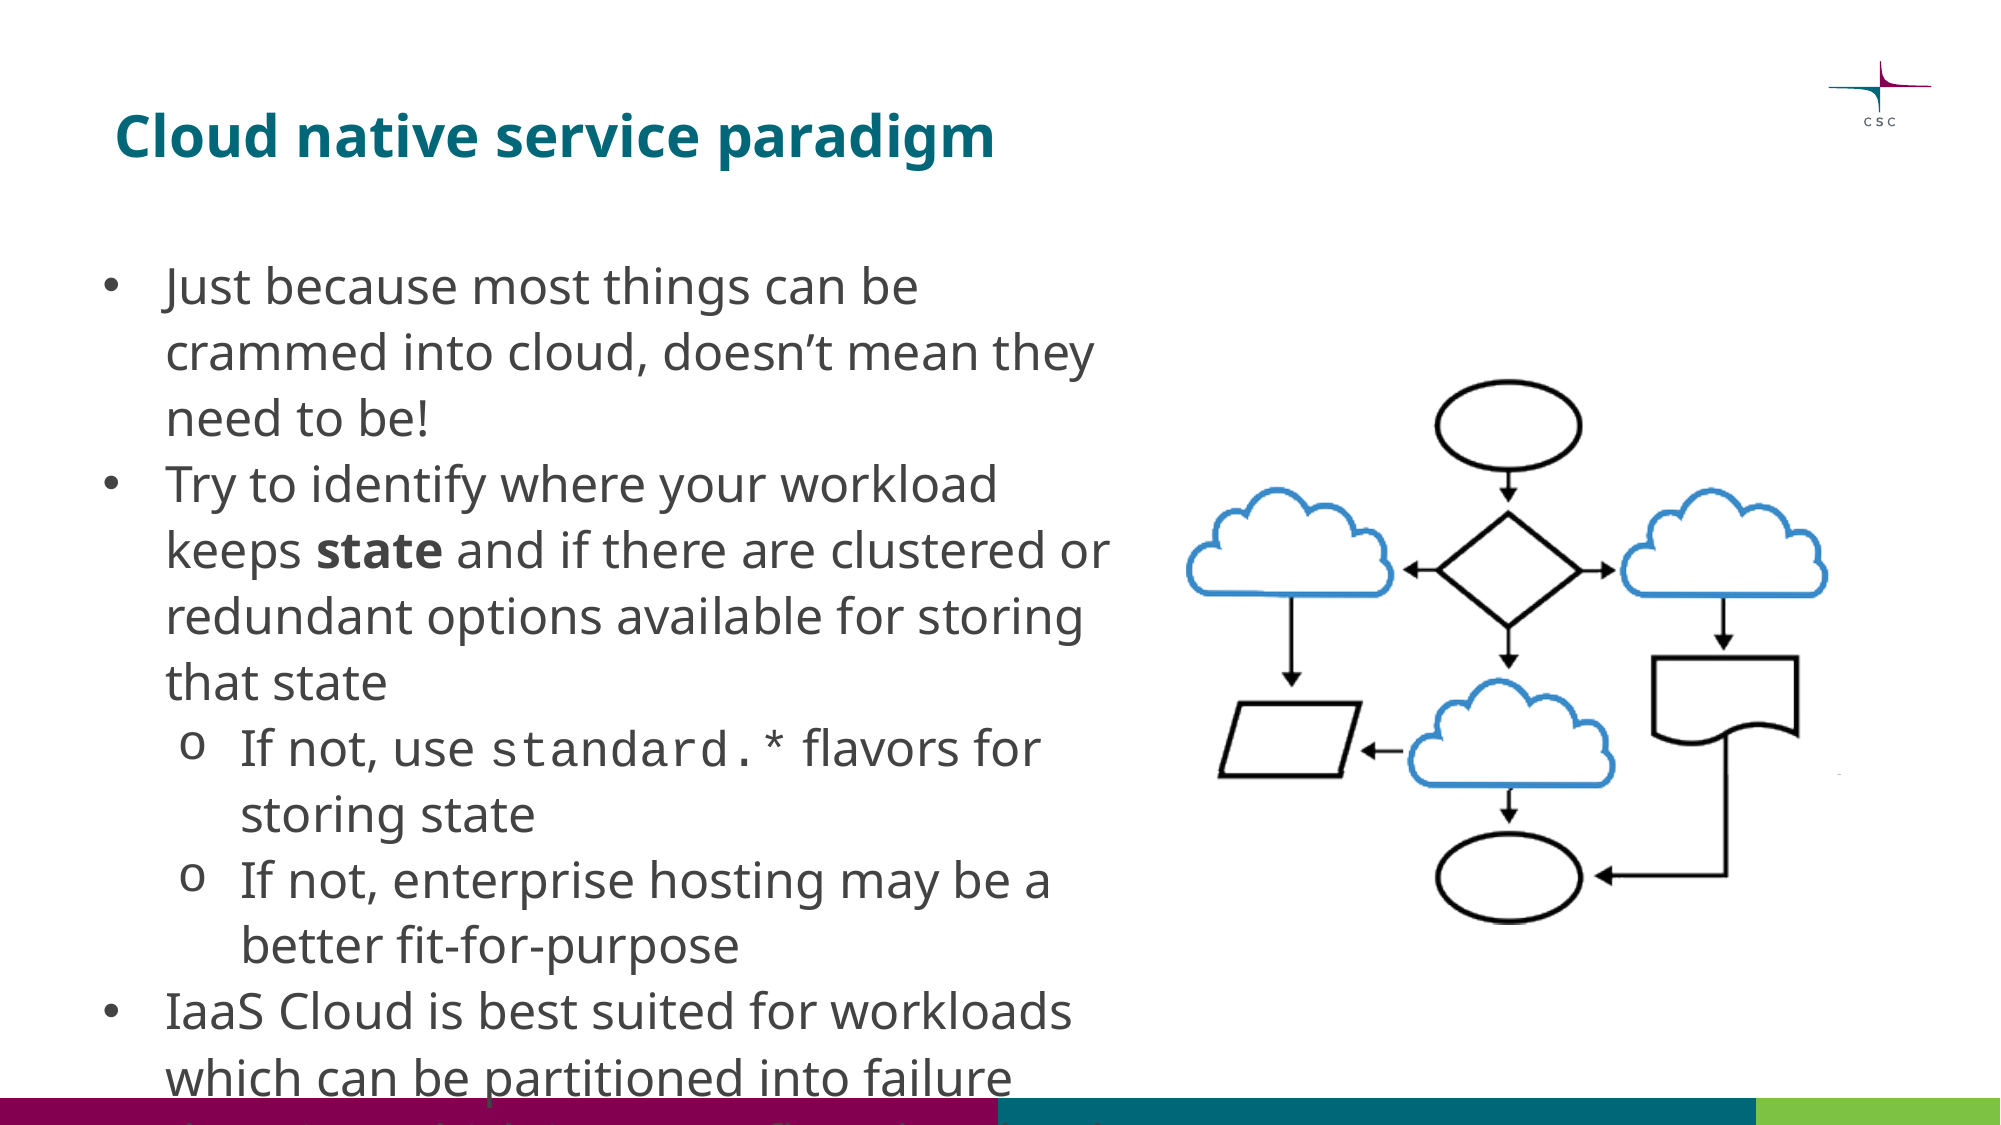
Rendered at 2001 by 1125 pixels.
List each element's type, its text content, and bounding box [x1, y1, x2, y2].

picture [1186, 372, 1841, 925]
title Cloud native service paradigm [99, 40, 1794, 229]
list Just because most things can be crammed into cloud, doesn’t mean they need to be! Try to identify where your workload keeps state and if there are clustered or redundant options available for storing that state If not, use standard.* flavors for storing state If not, enterprise hosting may be a better fit-for-purpose IaaS Cloud is best suited for workloads which can be partitioned into failure domains, which in turn reflect the Cloud’s own failure domains. [75, 240, 1162, 1057]
